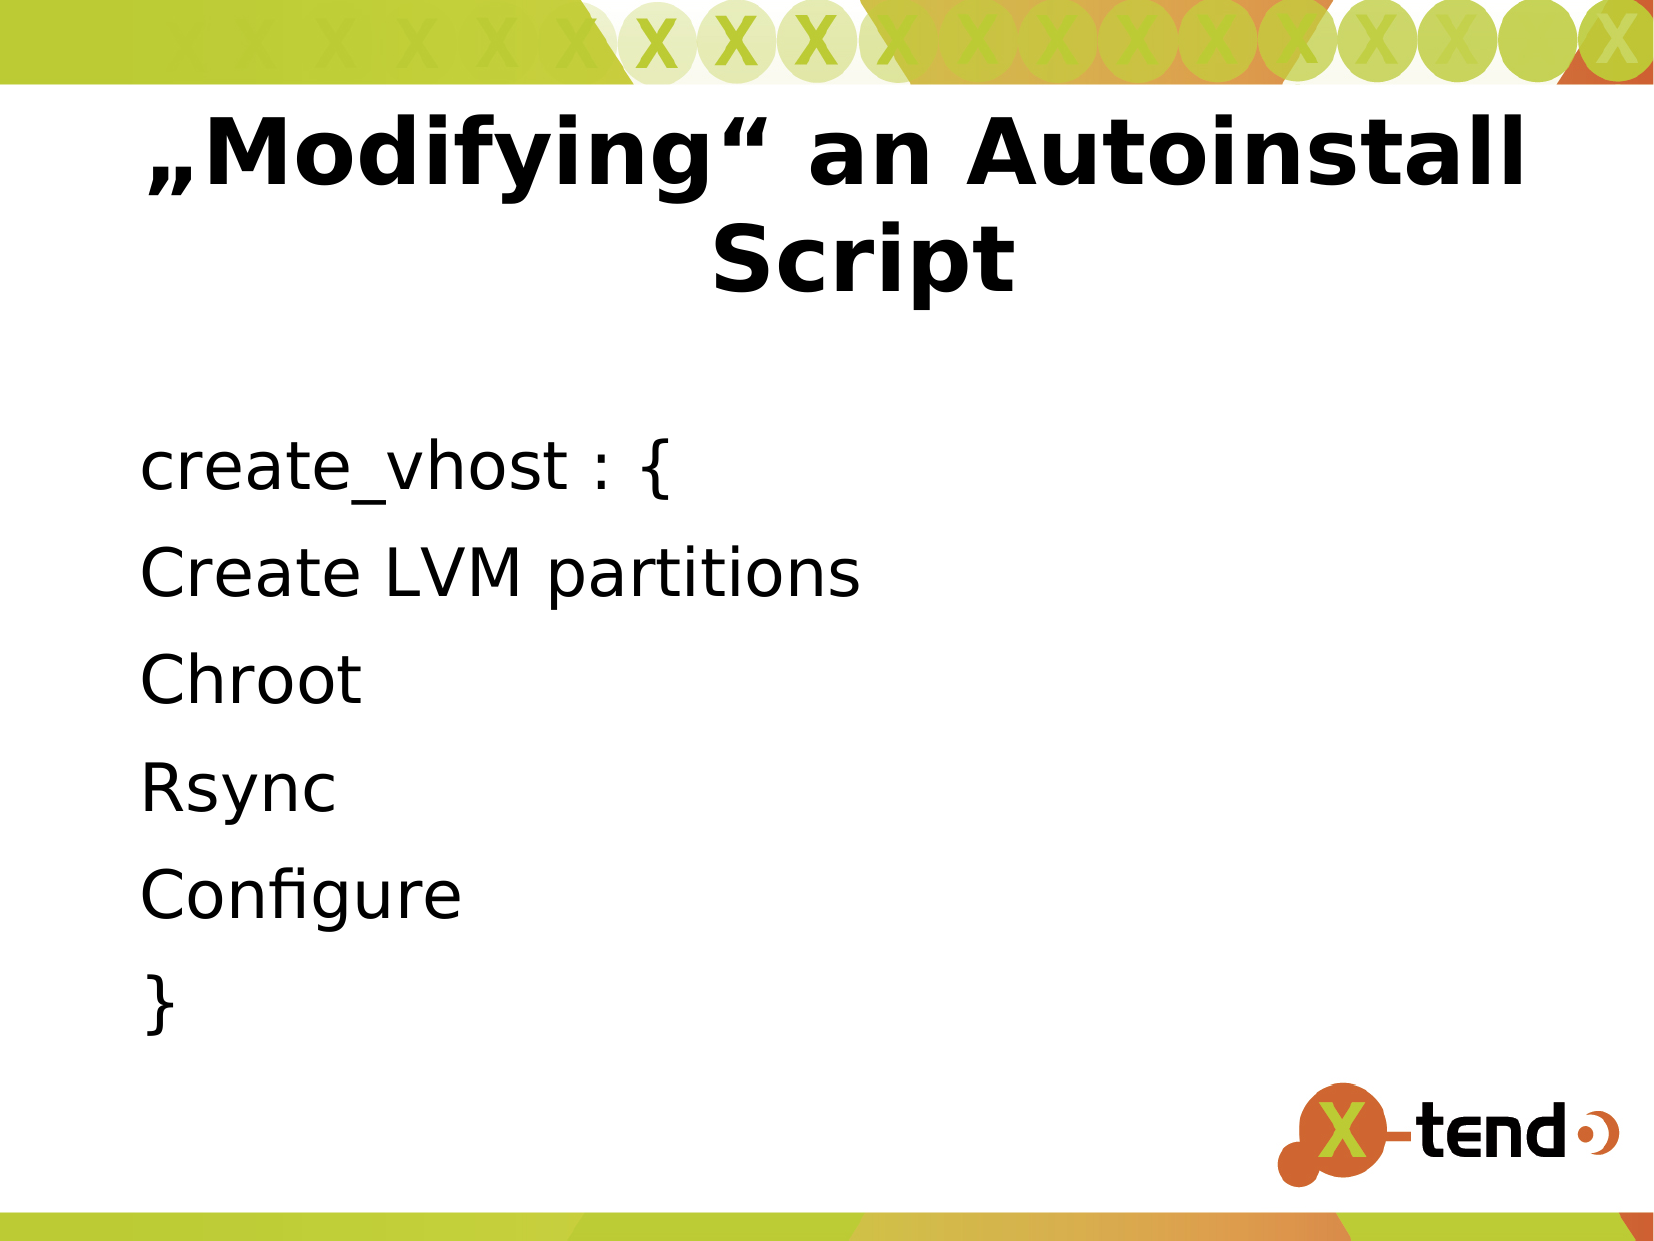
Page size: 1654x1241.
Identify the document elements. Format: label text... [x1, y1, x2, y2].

picture [0, 0, 1654, 1241]
list create_vhost : { Create LVM partitions Chroot Rsync Configure } [121, 319, 1534, 1120]
title „Modifying“ an Autoinstall Script [121, 99, 1534, 314]
